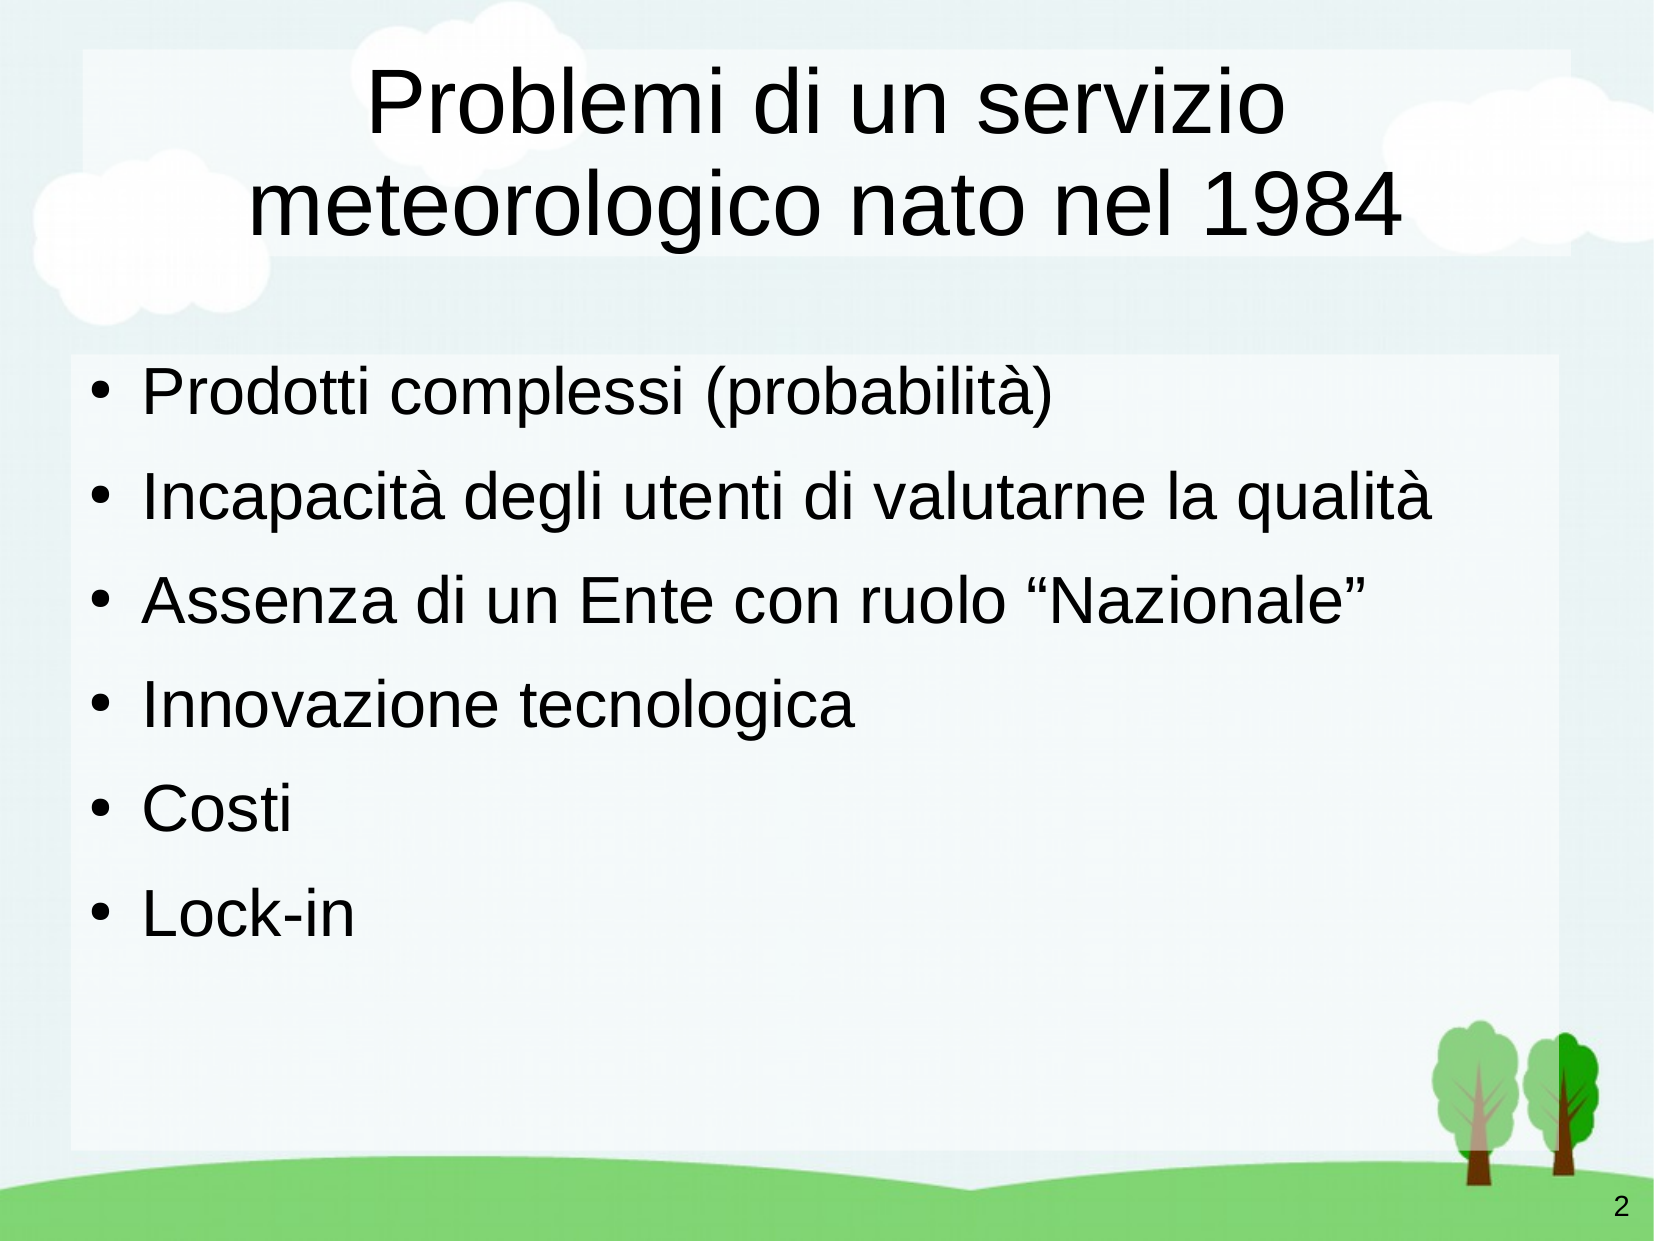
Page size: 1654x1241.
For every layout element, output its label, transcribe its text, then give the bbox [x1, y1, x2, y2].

picture [0, 0, 1654, 1241]
list Prodotti complessi (probabilità) Incapacità degli utenti di valutarne la qualità Assenza di un Ente con ruolo “Nazionale” Innovazione tecnologica Costi Lock-in [70, 354, 1559, 1151]
title Problemi di un servizio meteorologico nato nel 1984 [82, 49, 1571, 257]
